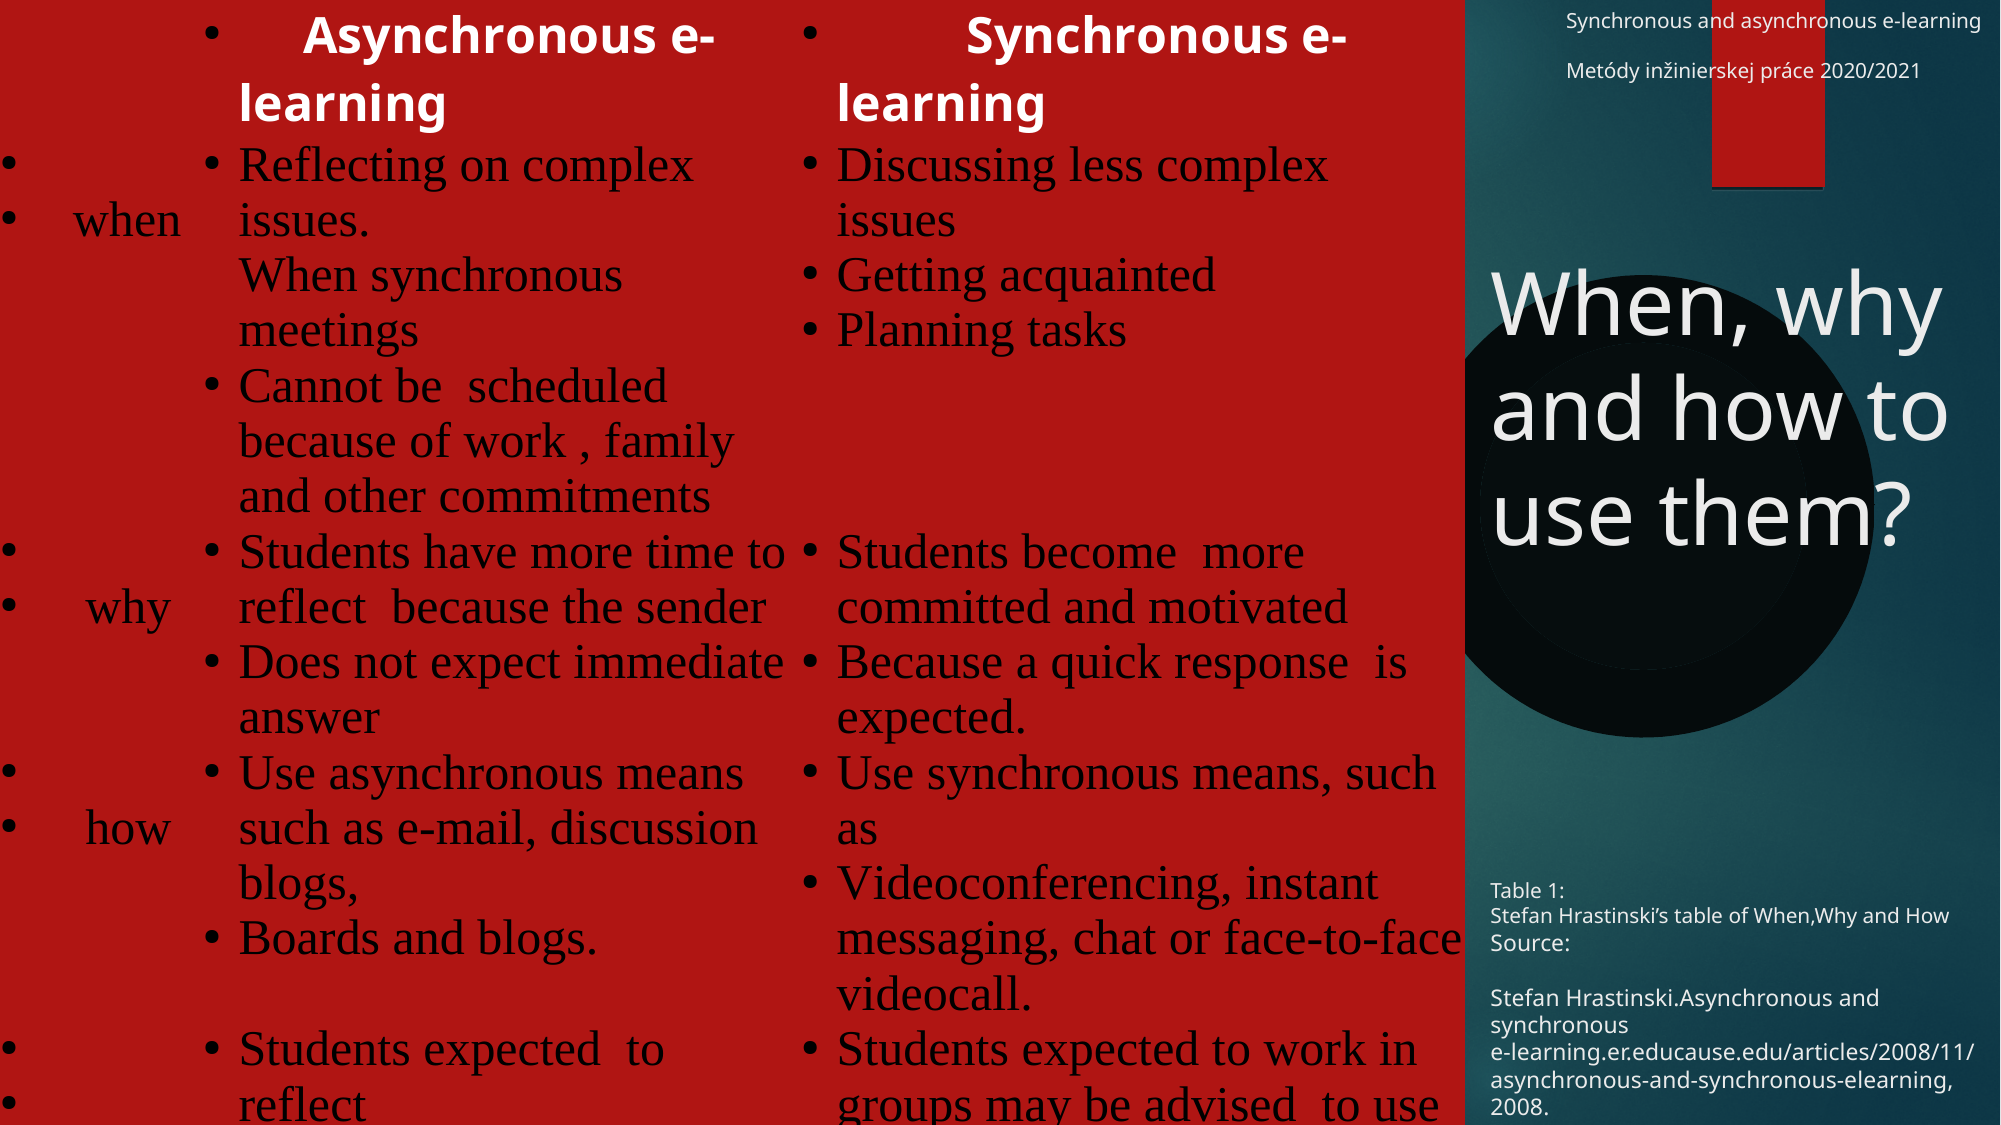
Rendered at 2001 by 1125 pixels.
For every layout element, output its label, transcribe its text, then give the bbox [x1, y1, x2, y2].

table_cell Students expected to reflect Individually on course topics may be asked to maintain a blog. Students expected to share reflections regarding course topics and critically assess their peers’ ideas may be asked to participate in online discussion board. [203, 1021, 801, 1125]
table_cell Reflecting on complex issues. When synchronous meetings Cannot be scheduled because of work , family and other commitments [203, 137, 801, 524]
table_header [0, 0, 203, 137]
table_cell Students expected to work in groups may be advised to use instant messaging as support for Getting to know each other, exchanging ideas, and plan tasks. A teacher who wants to present concepts from the literature in a simplified way might give online lecture by videoconferencing. [801, 1021, 1465, 1125]
table_cell Use synchronous means, such as Videoconferencing, instant messaging, chat or face-to-face videocall. [801, 745, 1465, 1021]
table_cell Students become more committed and motivated Because a quick response is expected. [801, 524, 1465, 745]
text_box Synchronous and asynchronous e-learning Metódy inžinierskej práce 2020/2021 [1550, 0, 2000, 88]
table_header Asynchronous e-learning [203, 0, 801, 137]
title When, why and how to use them? Table 1: Stefan Hrastinski’s table of When,Why and How Source: Stefan Hrastinski.Asynchronous and synchronous e-learning.er.educause.edu/articles/2008/11/asynchronous-and-synchronous-elearning, 2008. [1475, 240, 2000, 1125]
table_cell Students have more time to reflect because the sender Does not expect immediate answer [203, 524, 801, 745]
table_cell example [0, 1021, 203, 1125]
table_cell how [0, 745, 203, 1021]
table_cell Discussing less complex issues Getting acquainted Planning tasks [801, 137, 1465, 524]
table_header Synchronous e-learning [801, 0, 1465, 137]
table_cell why [0, 524, 203, 745]
table_cell Use asynchronous means such as e-mail, discussion blogs, Boards and blogs. [203, 745, 801, 1021]
table_cell when [0, 137, 203, 524]
